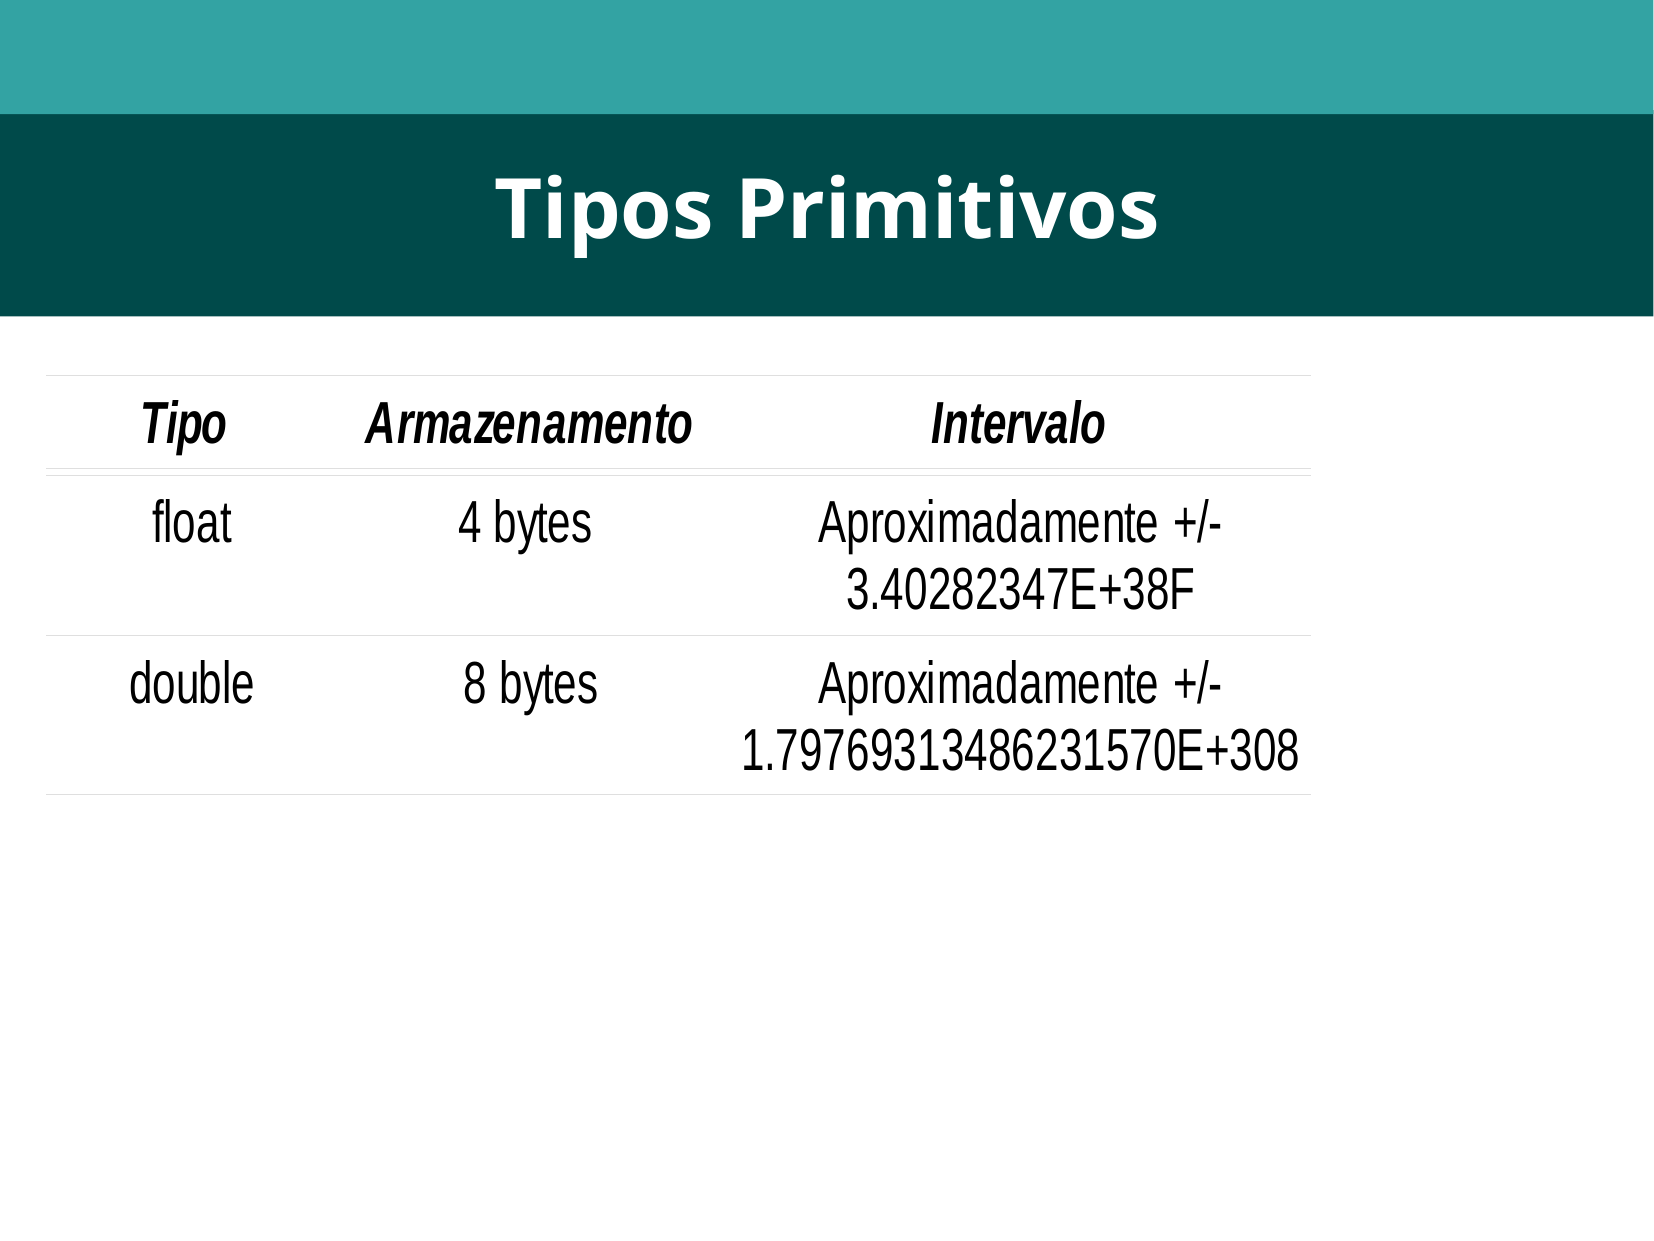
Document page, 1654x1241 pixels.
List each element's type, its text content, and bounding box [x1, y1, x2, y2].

title Tipos Primitivos [121, 102, 1534, 311]
chart [45, 375, 1561, 975]
